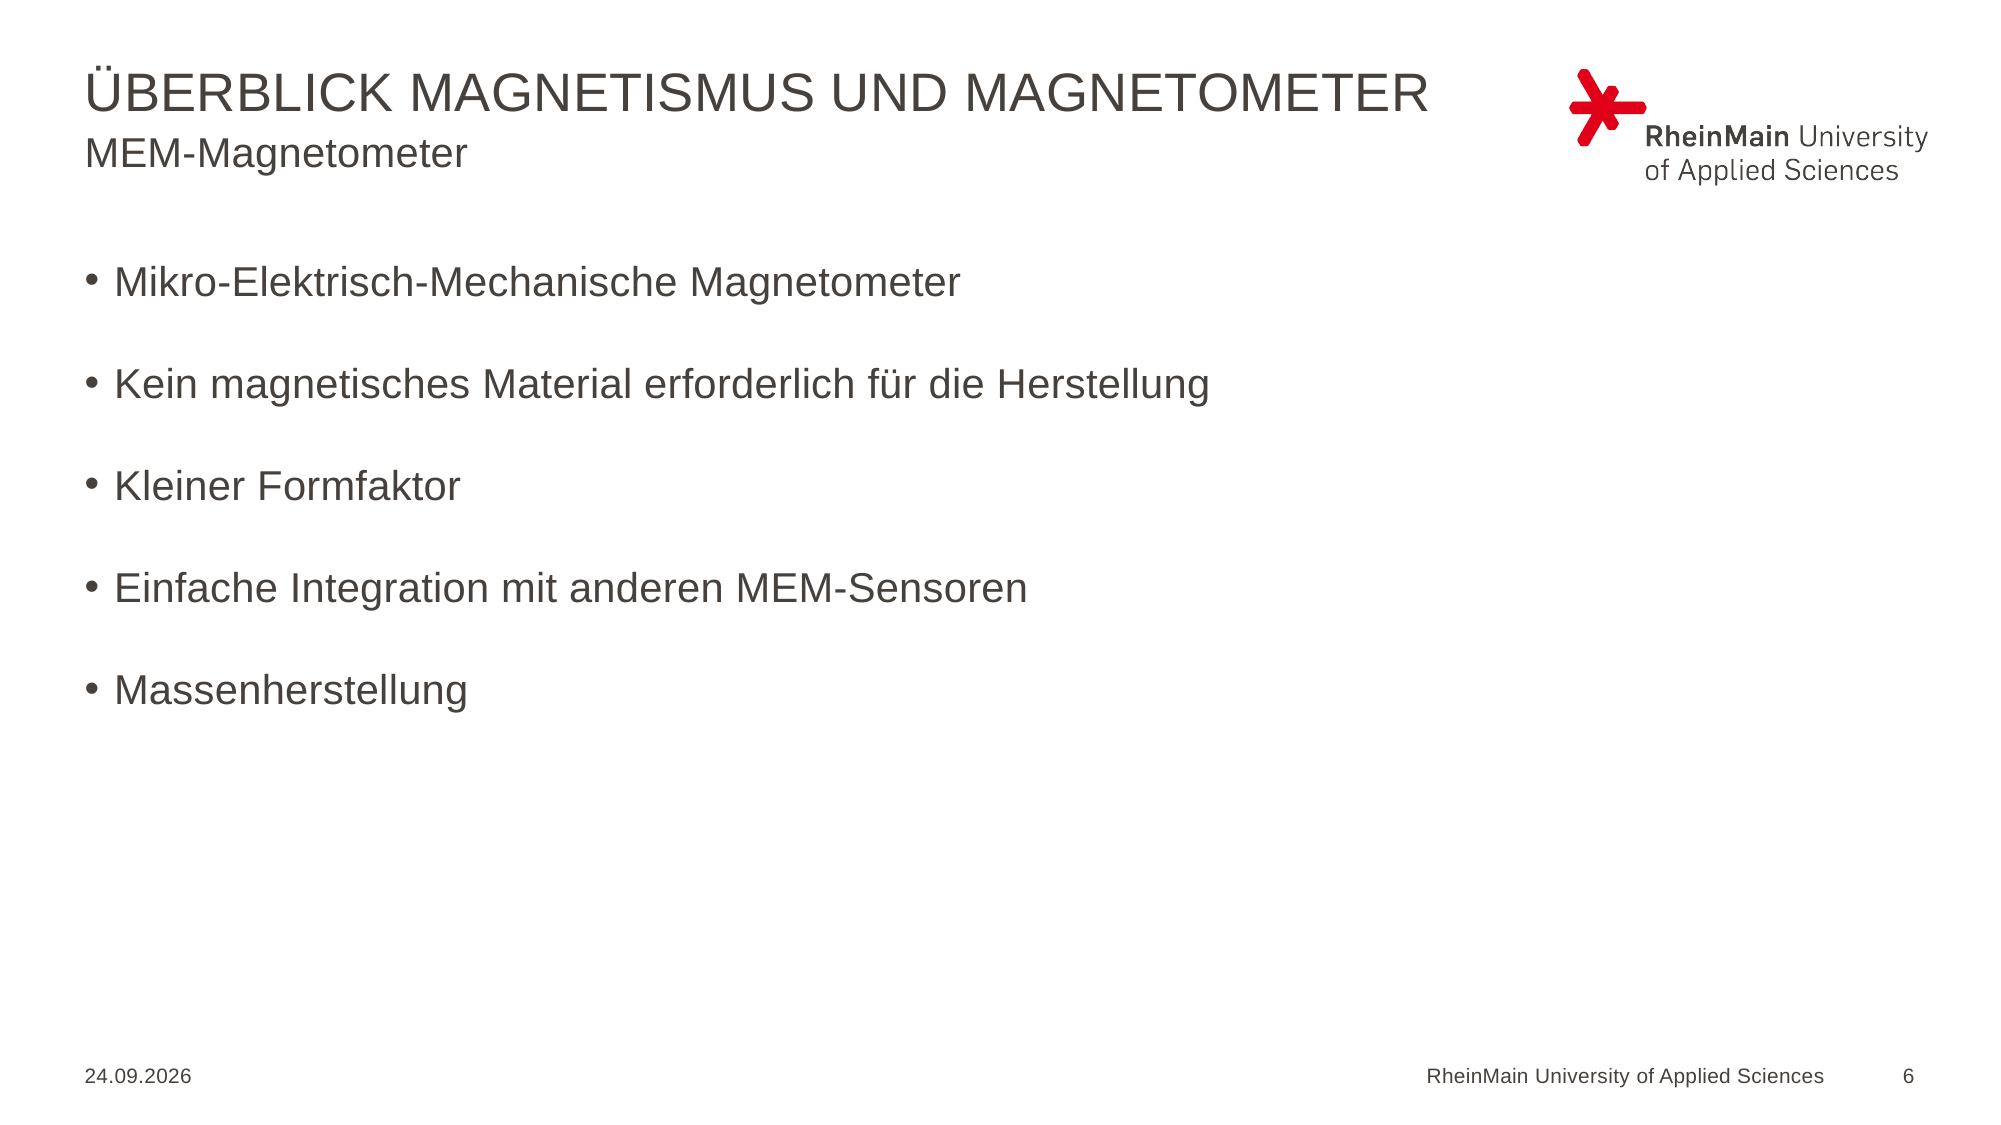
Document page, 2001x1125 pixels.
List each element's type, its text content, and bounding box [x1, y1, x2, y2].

list Mikro-Elektrisch-Mechanische Magnetometer Kein magnetisches Material erforderlich für die Herstellung Kleiner Formfaktor Einfache Integration mit anderen MEM-Sensoren Massenherstellung [84, 253, 1916, 960]
slide_number <number> [1845, 1059, 1915, 1090]
picture [1537, 37, 1960, 212]
slide_number 25.01.2022 [84, 1059, 325, 1090]
title Überblick Magnetismus und magnetometer [84, 66, 1443, 124]
list MEM-Magnetometer [84, 125, 1443, 224]
footer RheinMain University of Applied Sciences [701, 1059, 1845, 1090]
